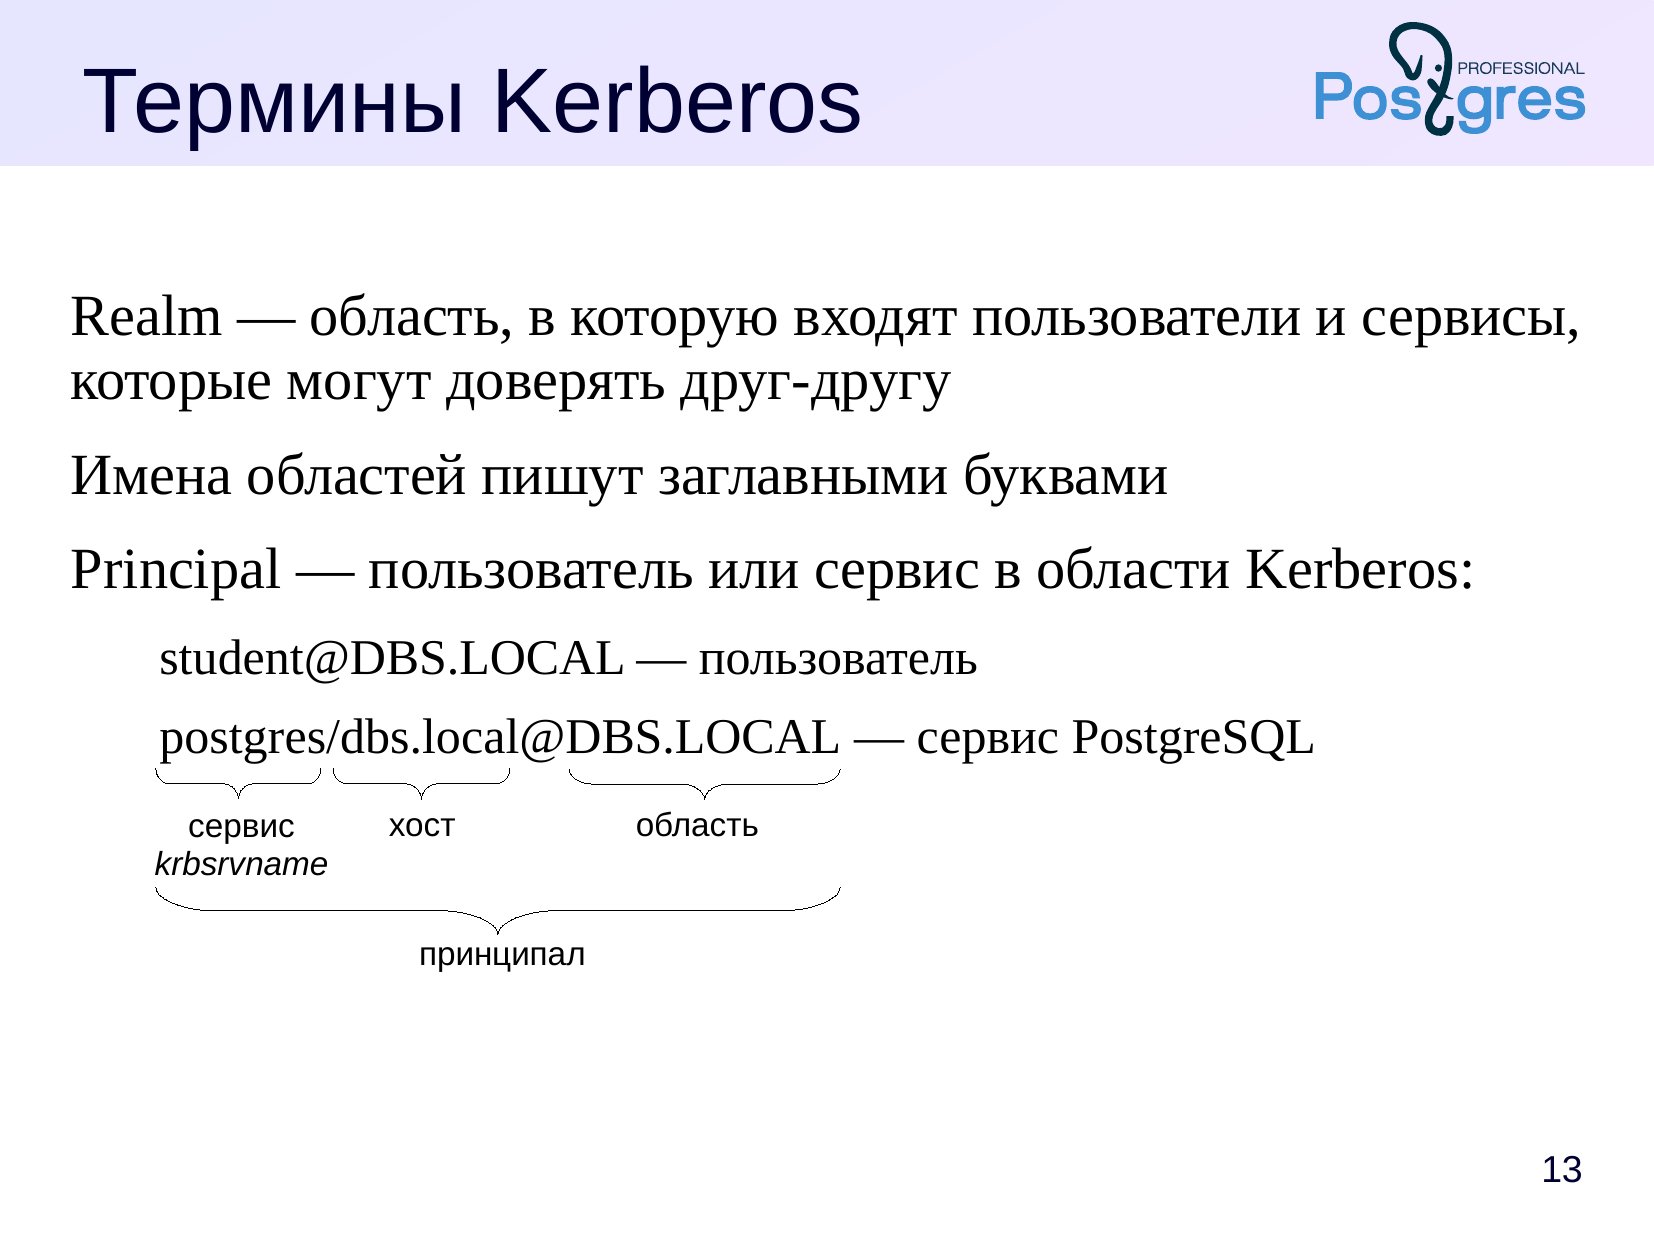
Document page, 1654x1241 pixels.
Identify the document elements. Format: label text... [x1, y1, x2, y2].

text_box принципал [405, 934, 601, 973]
text_box область [615, 801, 781, 847]
list Realm — область, в которую входят пользователи и сервисы, которые могут доверять друг-другу Имена областей пишут заглавными буквами Prinсipal — пользователь или сервис в области Kerberos: student@DBS.LOCAL — пользователь postgres/dbs.local@DBS.LOCAL — сервис PostgreSQL [70, 283, 1583, 1134]
title Термины Kerberos [82, 49, 1252, 153]
text_box сервис krbsrvname [144, 801, 340, 889]
text_box хост [363, 801, 481, 847]
